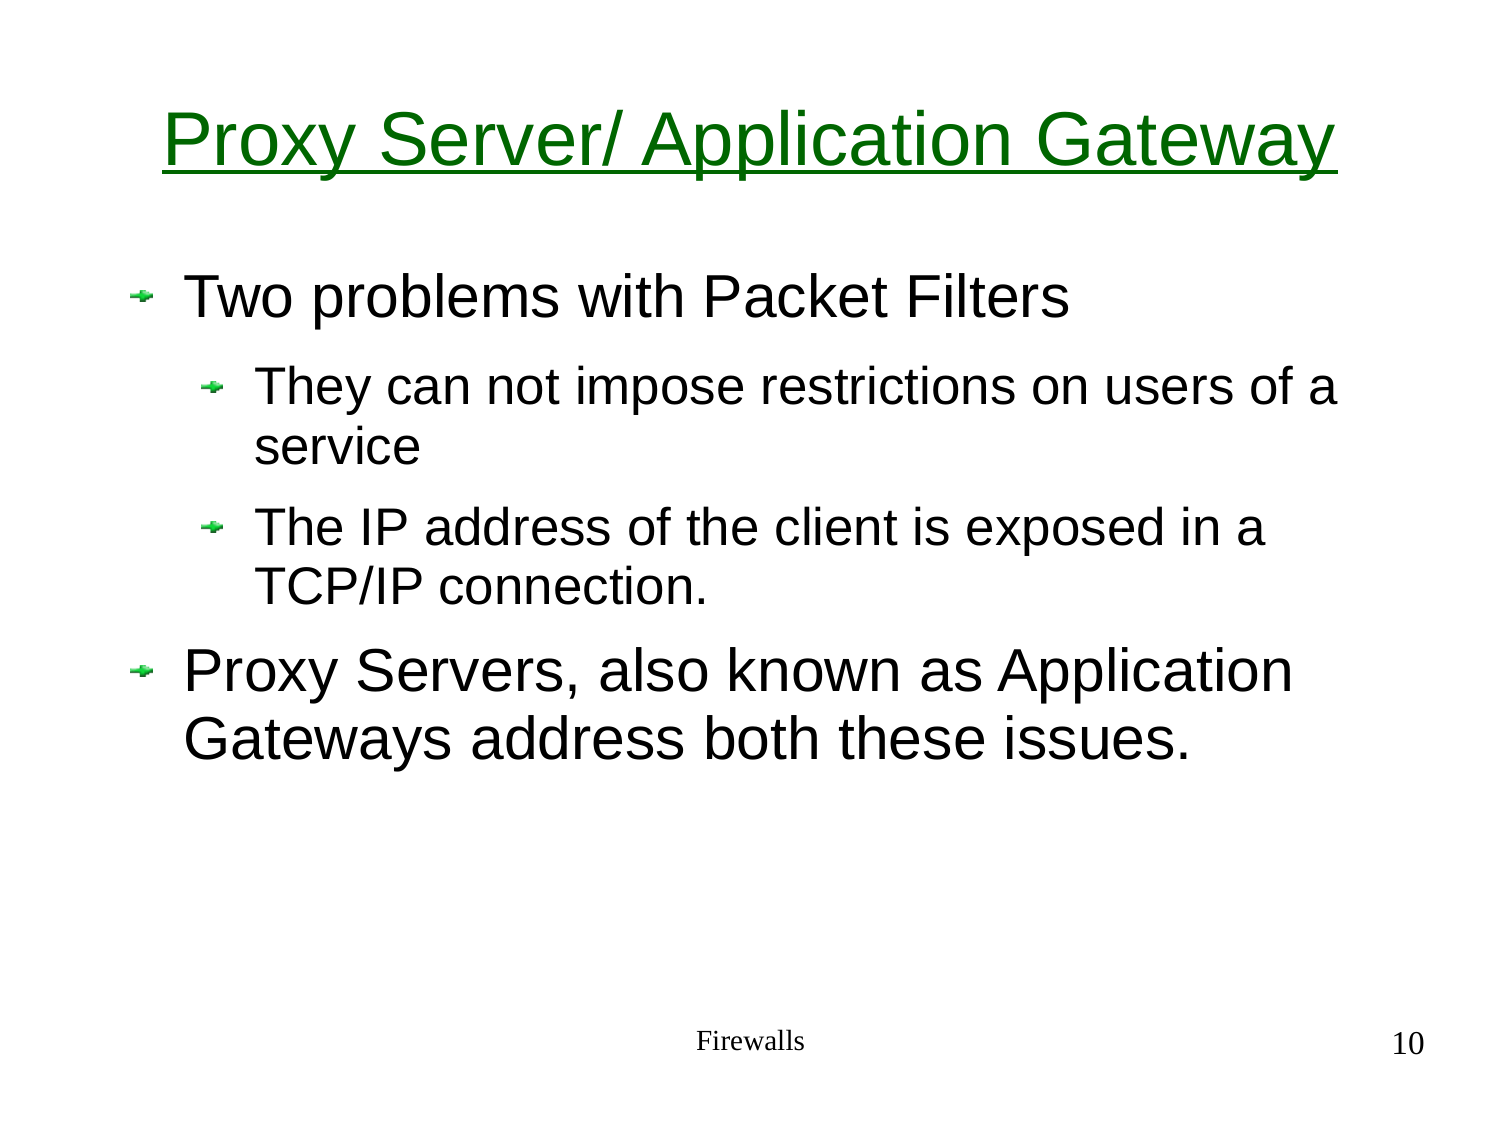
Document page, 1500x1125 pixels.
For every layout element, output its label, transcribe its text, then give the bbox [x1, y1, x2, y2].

title Proxy Server/ Application Gateway [75, 45, 1425, 233]
list Two problems with Packet Filters They can not impose restrictions on users of a service The IP address of the client is exposed in a TCP/IP connection. Proxy Servers, also known as Application Gateways address both these issues. [112, 262, 1400, 988]
